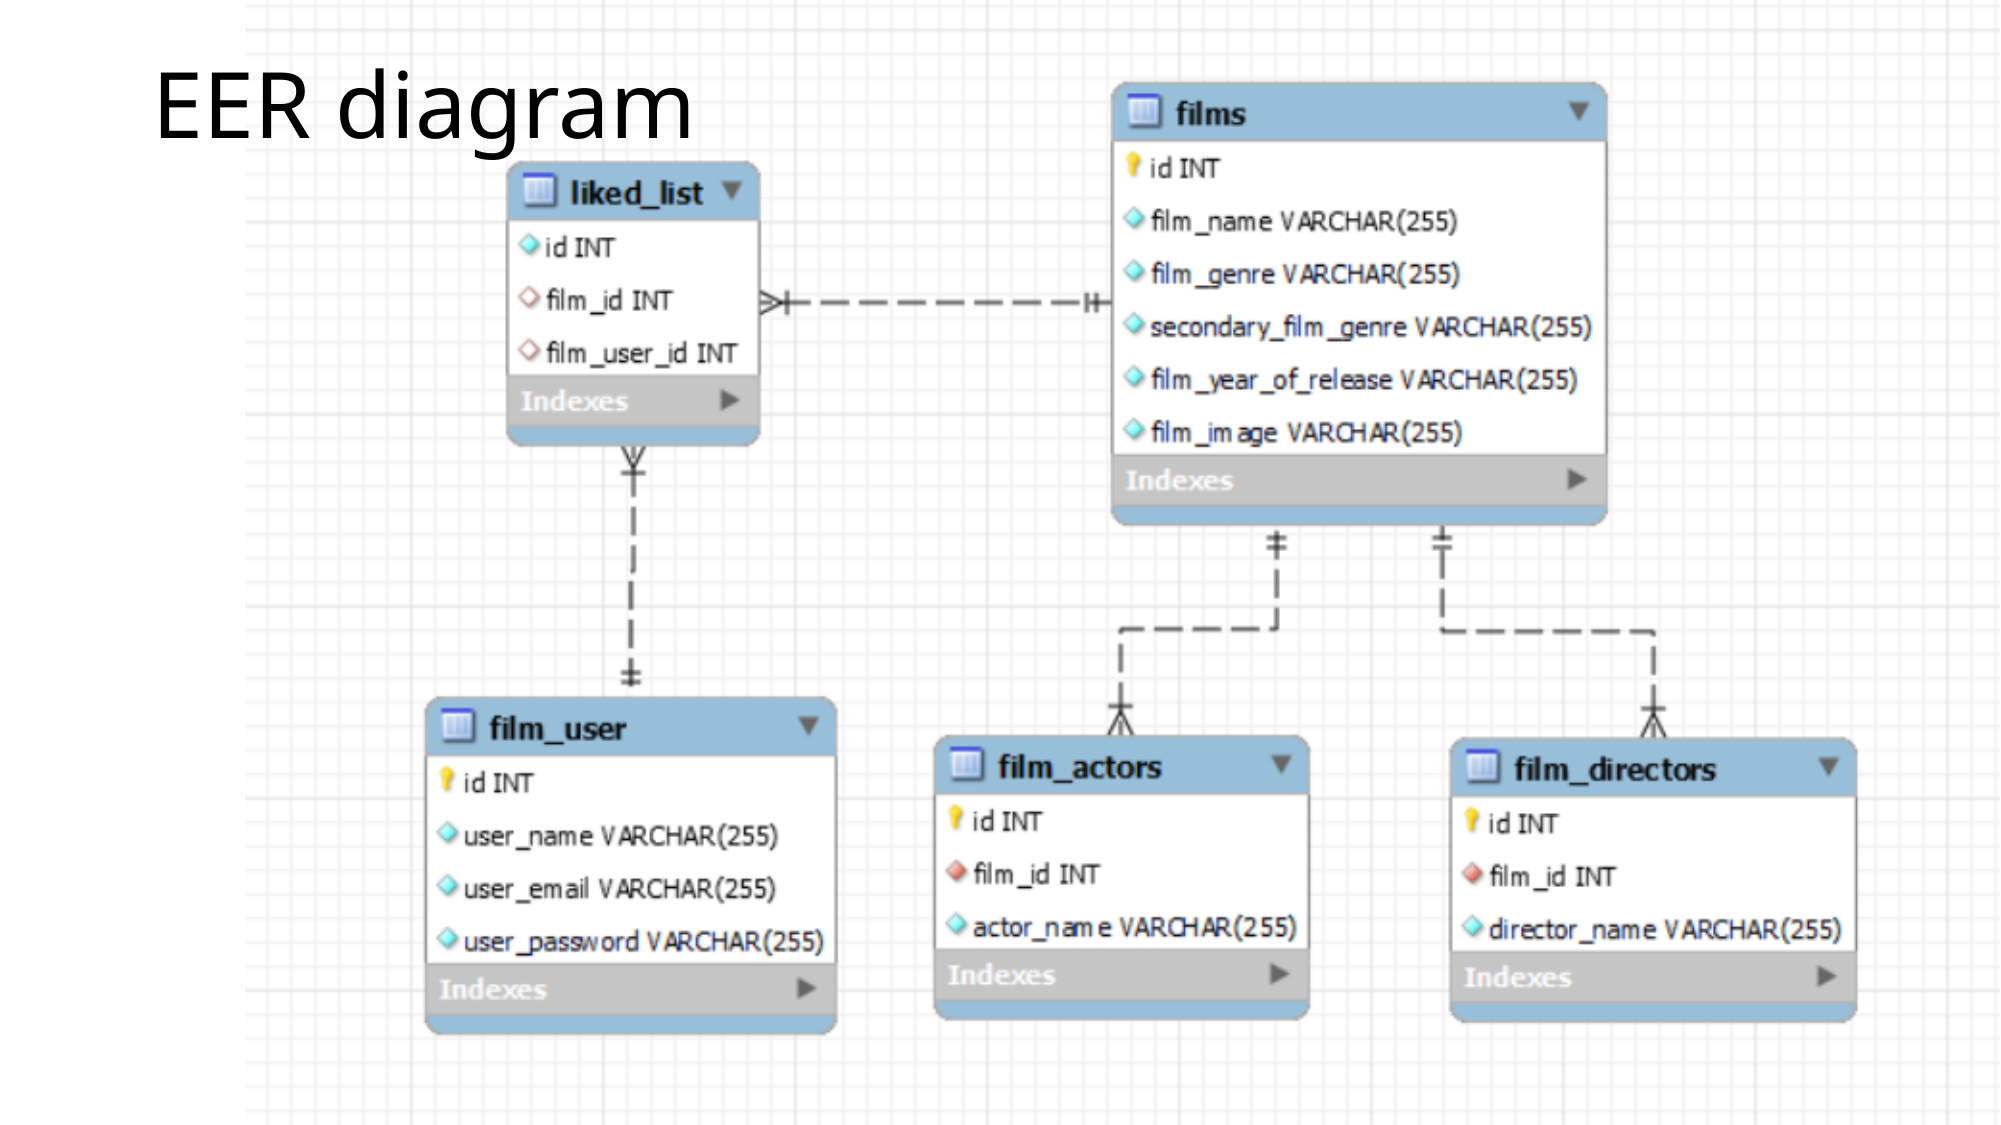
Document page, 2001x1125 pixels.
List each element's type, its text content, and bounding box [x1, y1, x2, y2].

picture [245, 0, 2000, 1125]
title EER diagram [137, 0, 1863, 218]
